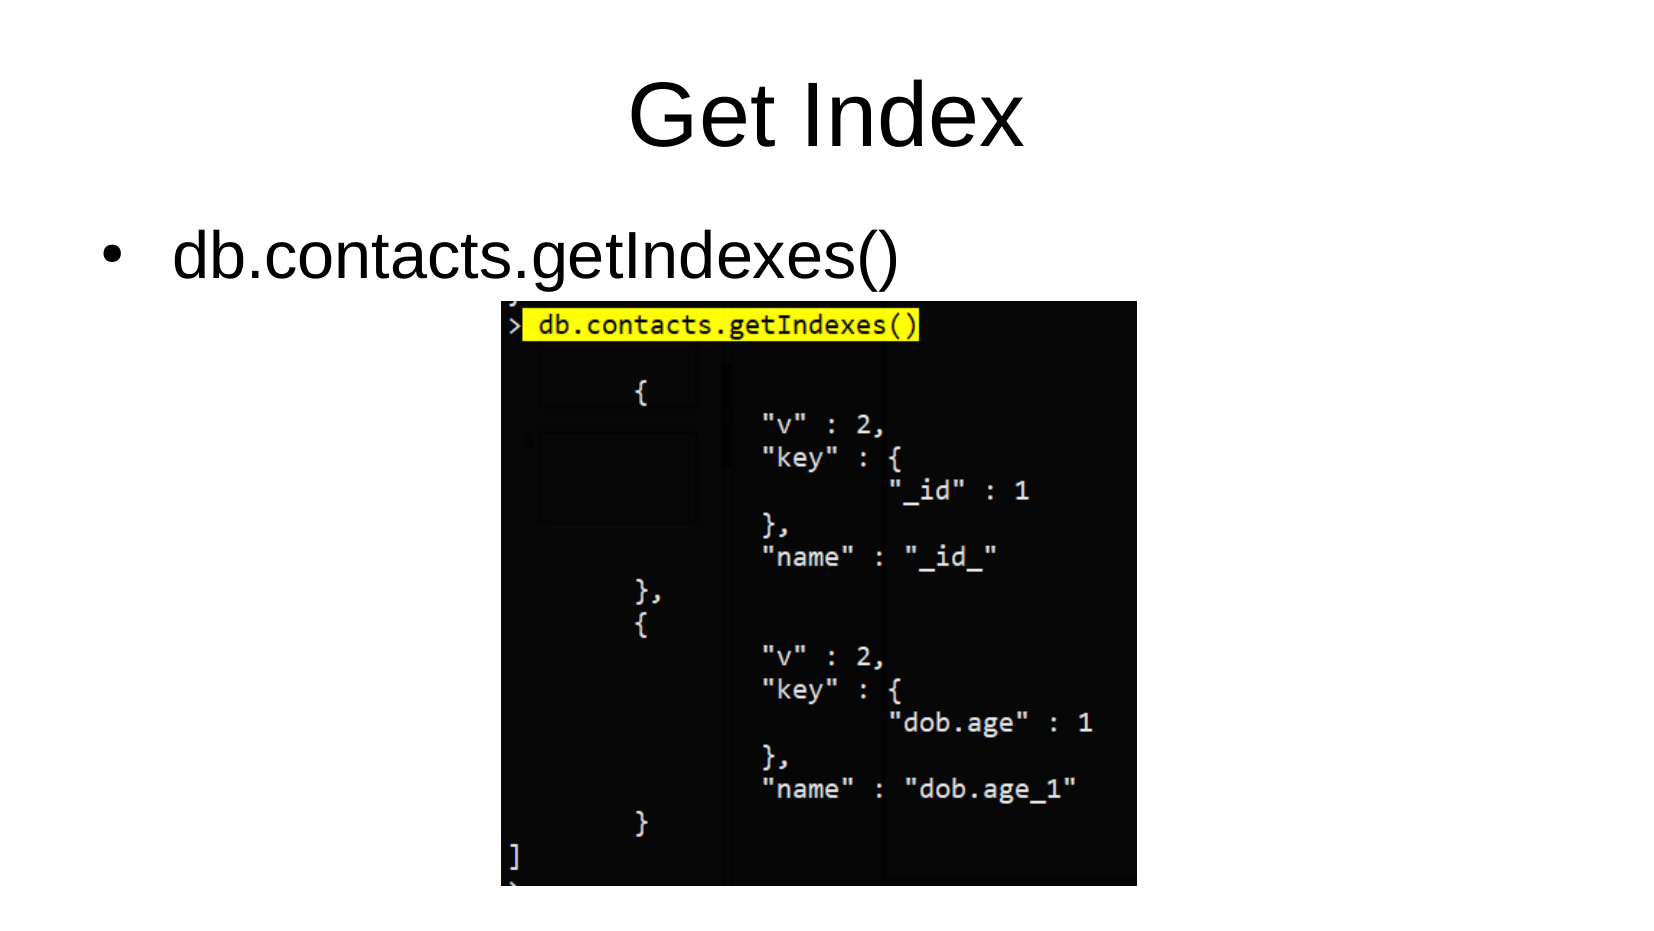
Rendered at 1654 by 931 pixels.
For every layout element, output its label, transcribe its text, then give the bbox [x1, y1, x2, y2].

picture [501, 301, 1137, 886]
list db.contacts.getIndexes() [82, 217, 1571, 758]
title Get Index [82, 37, 1571, 193]
